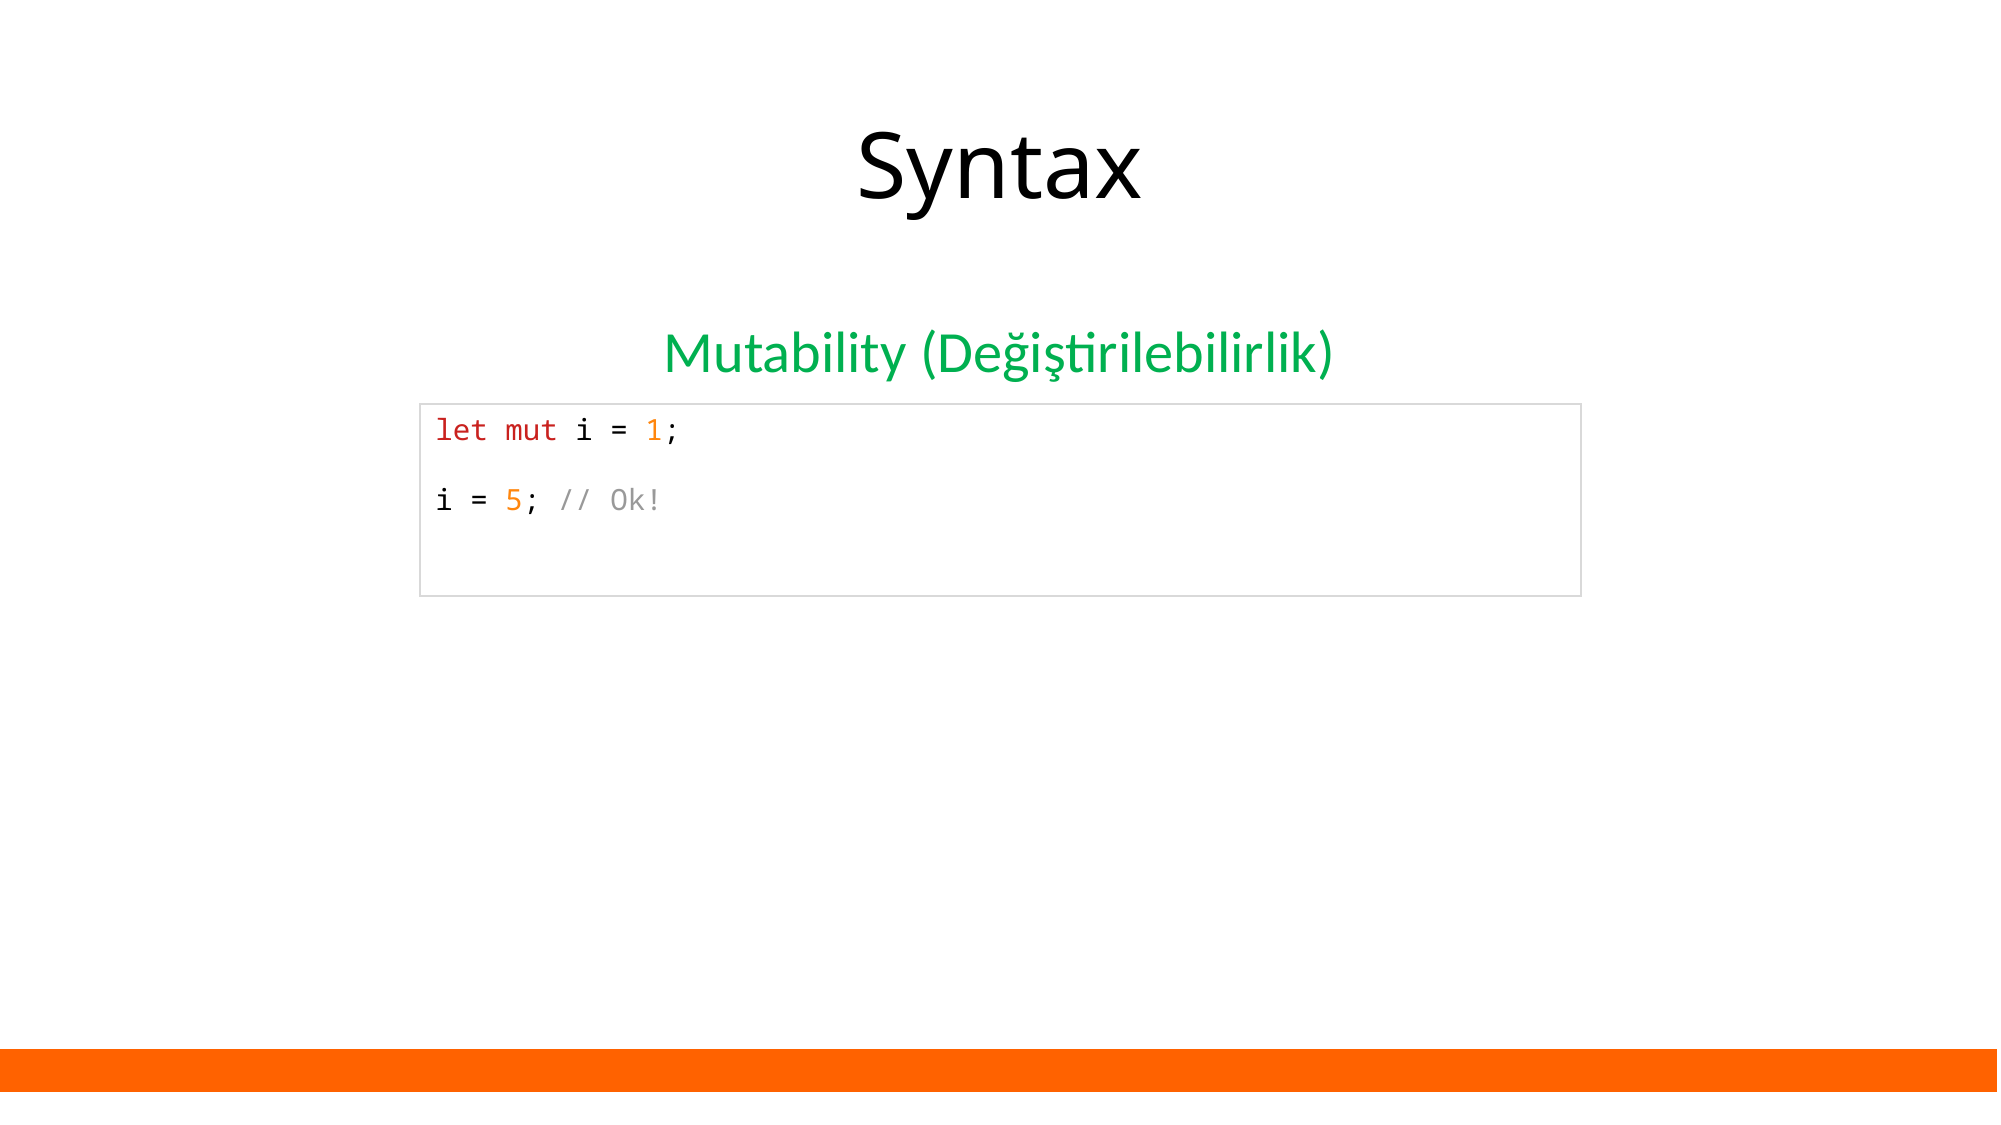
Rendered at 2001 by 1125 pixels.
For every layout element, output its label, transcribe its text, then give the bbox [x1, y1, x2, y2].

text_box let mut i = 1; i = 5; // Ok! [420, 404, 1581, 596]
text_box [0, 1049, 1997, 1092]
title Syntax [137, 59, 1863, 278]
list Mutability (Değiştirilebilirlik) [420, 314, 1579, 403]
